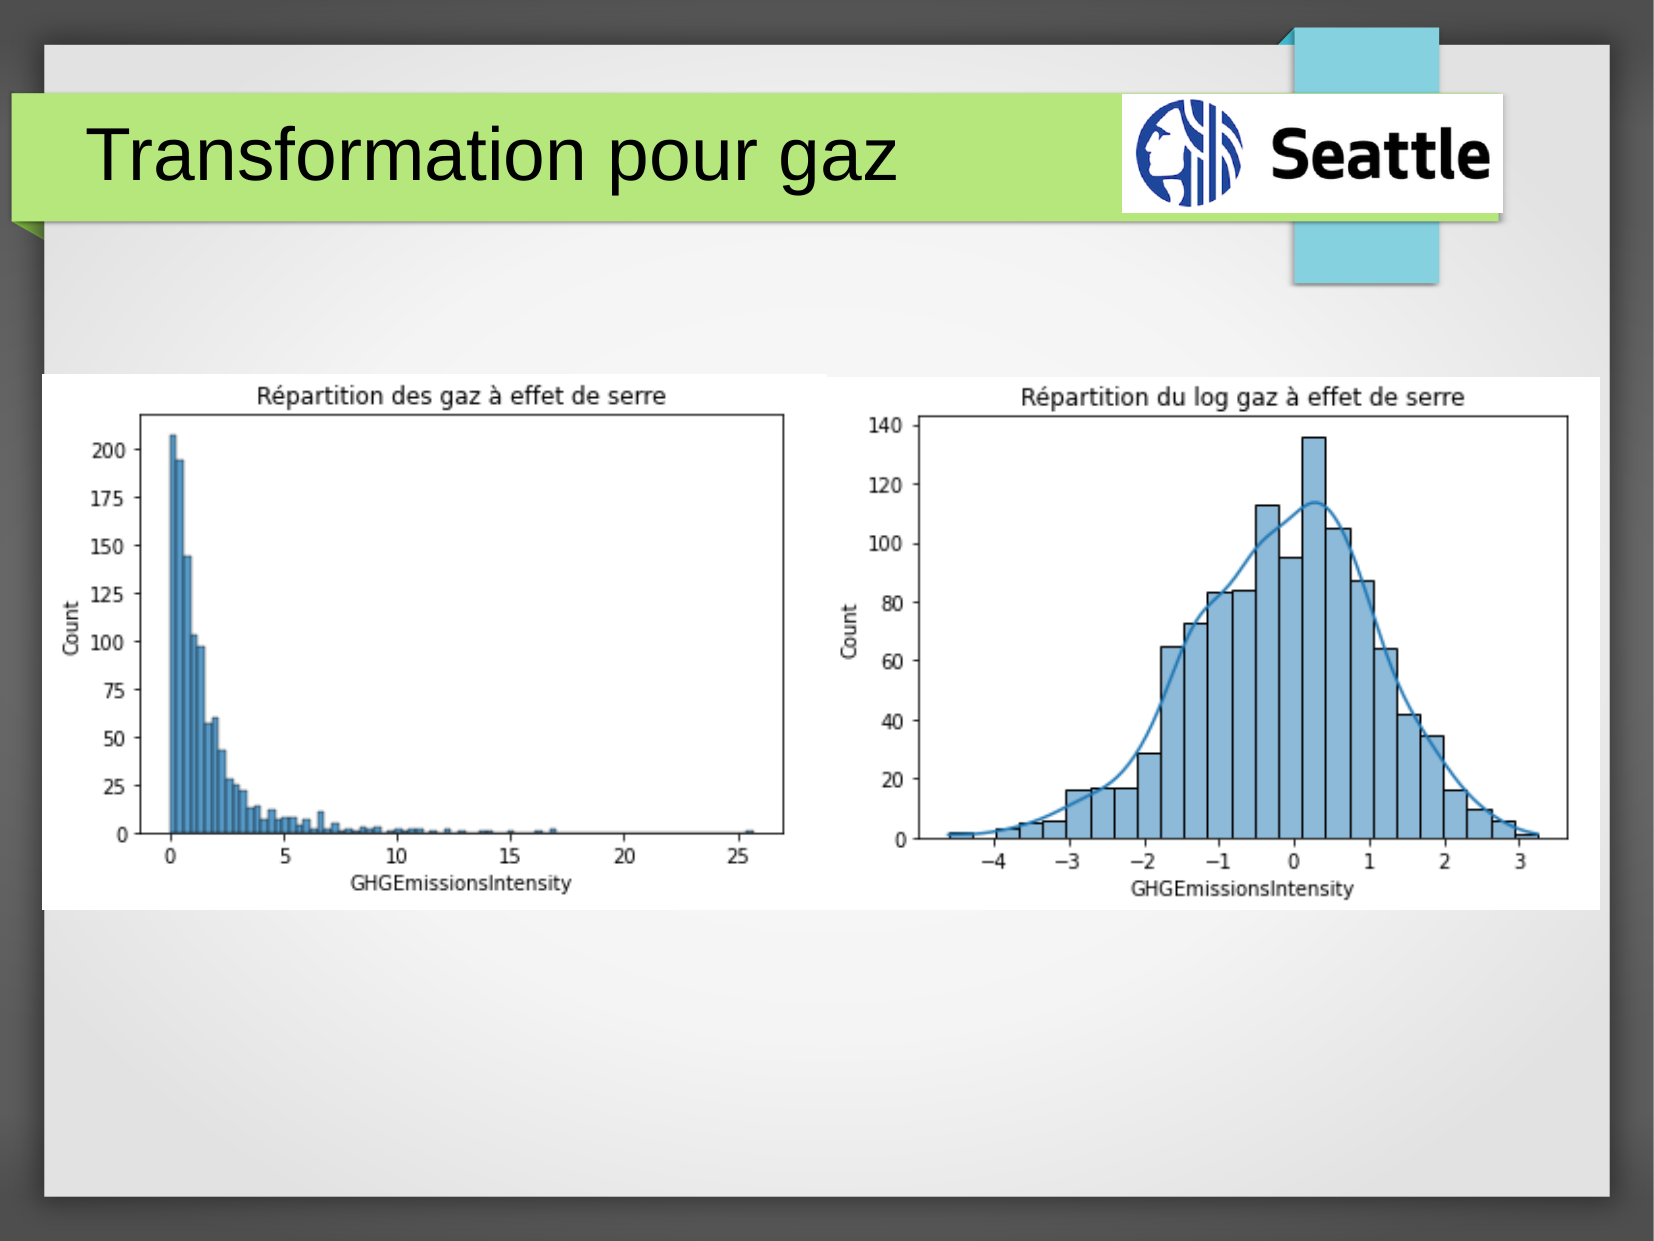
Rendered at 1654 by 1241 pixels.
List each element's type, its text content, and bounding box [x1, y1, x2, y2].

picture [0, 0, 1654, 1241]
title Transformation pour gaz [23, 95, 1205, 214]
